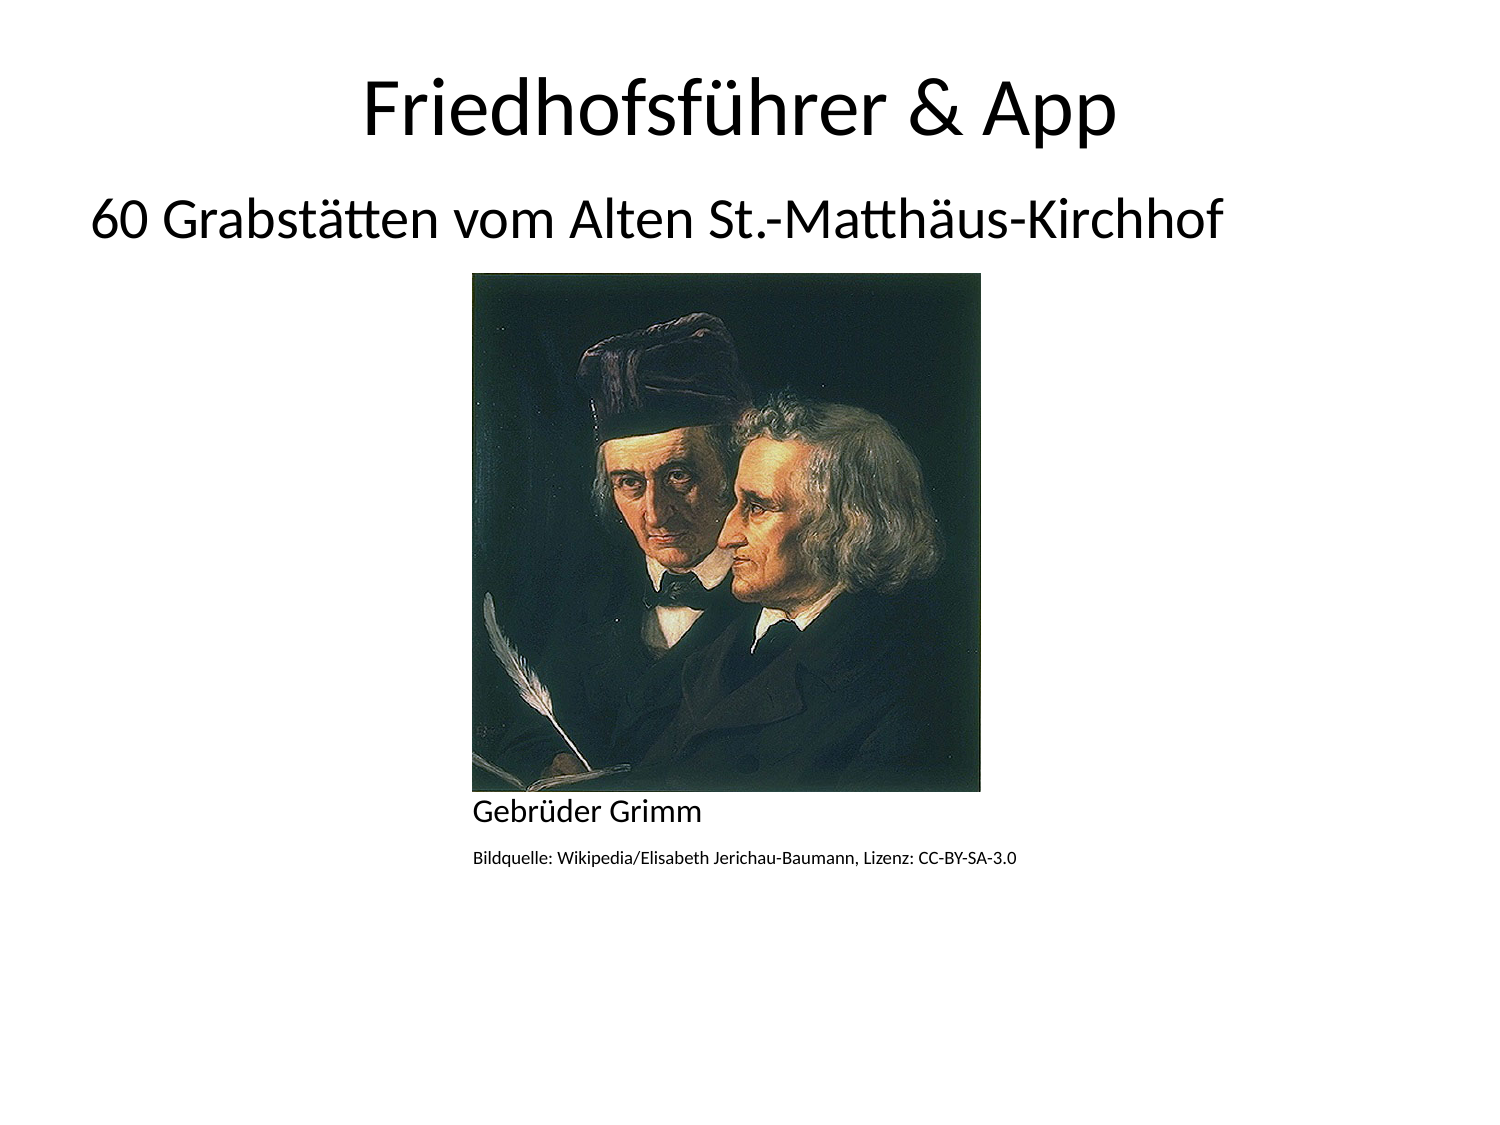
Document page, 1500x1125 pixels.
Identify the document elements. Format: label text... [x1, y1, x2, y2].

title Friedhofsführer & App [75, 45, 1426, 172]
picture [472, 273, 981, 792]
list 60 Grabstätten vom Alten St.-Matthäus-Kirchhof Gebrüder Grimm Bildquelle: Wikipedia/Elisabeth Jerichau-Baumann, Lizenz: CC-BY-SA-3.0 [75, 172, 1426, 1071]
